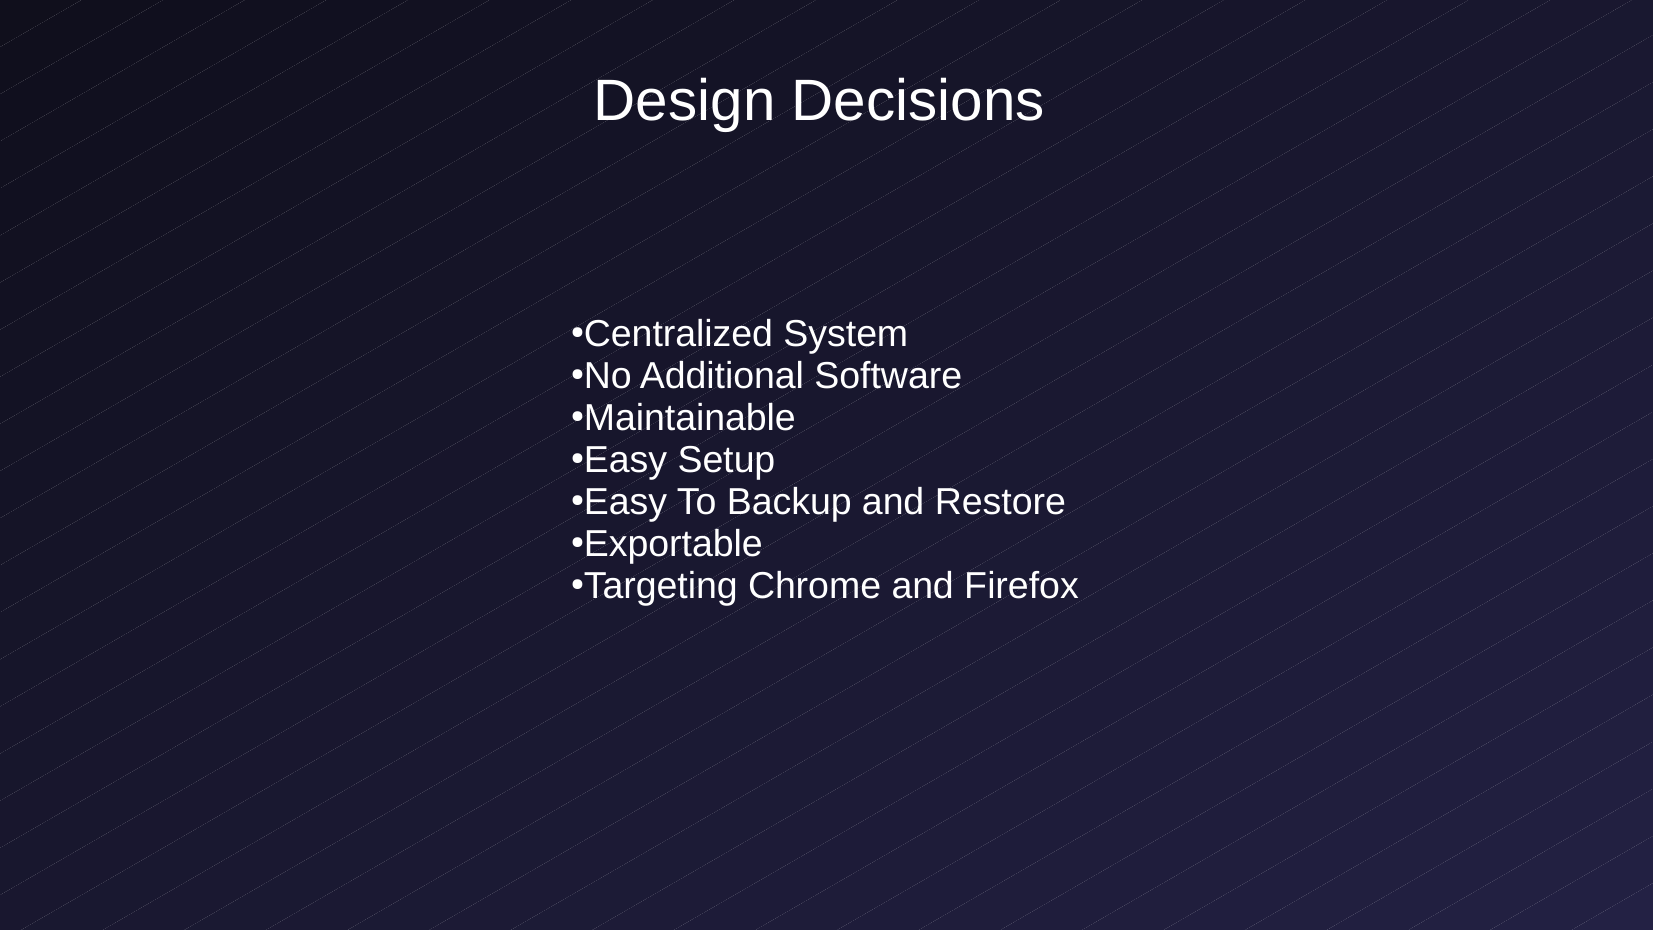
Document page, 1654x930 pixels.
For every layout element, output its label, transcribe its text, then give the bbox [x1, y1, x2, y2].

text_box Design Decisions [579, 60, 1075, 140]
text_box Centralized System No Additional Software Maintainable Easy Setup Easy To Backup and Restore Exportable Targeting Chrome and Firefox [556, 305, 1098, 625]
